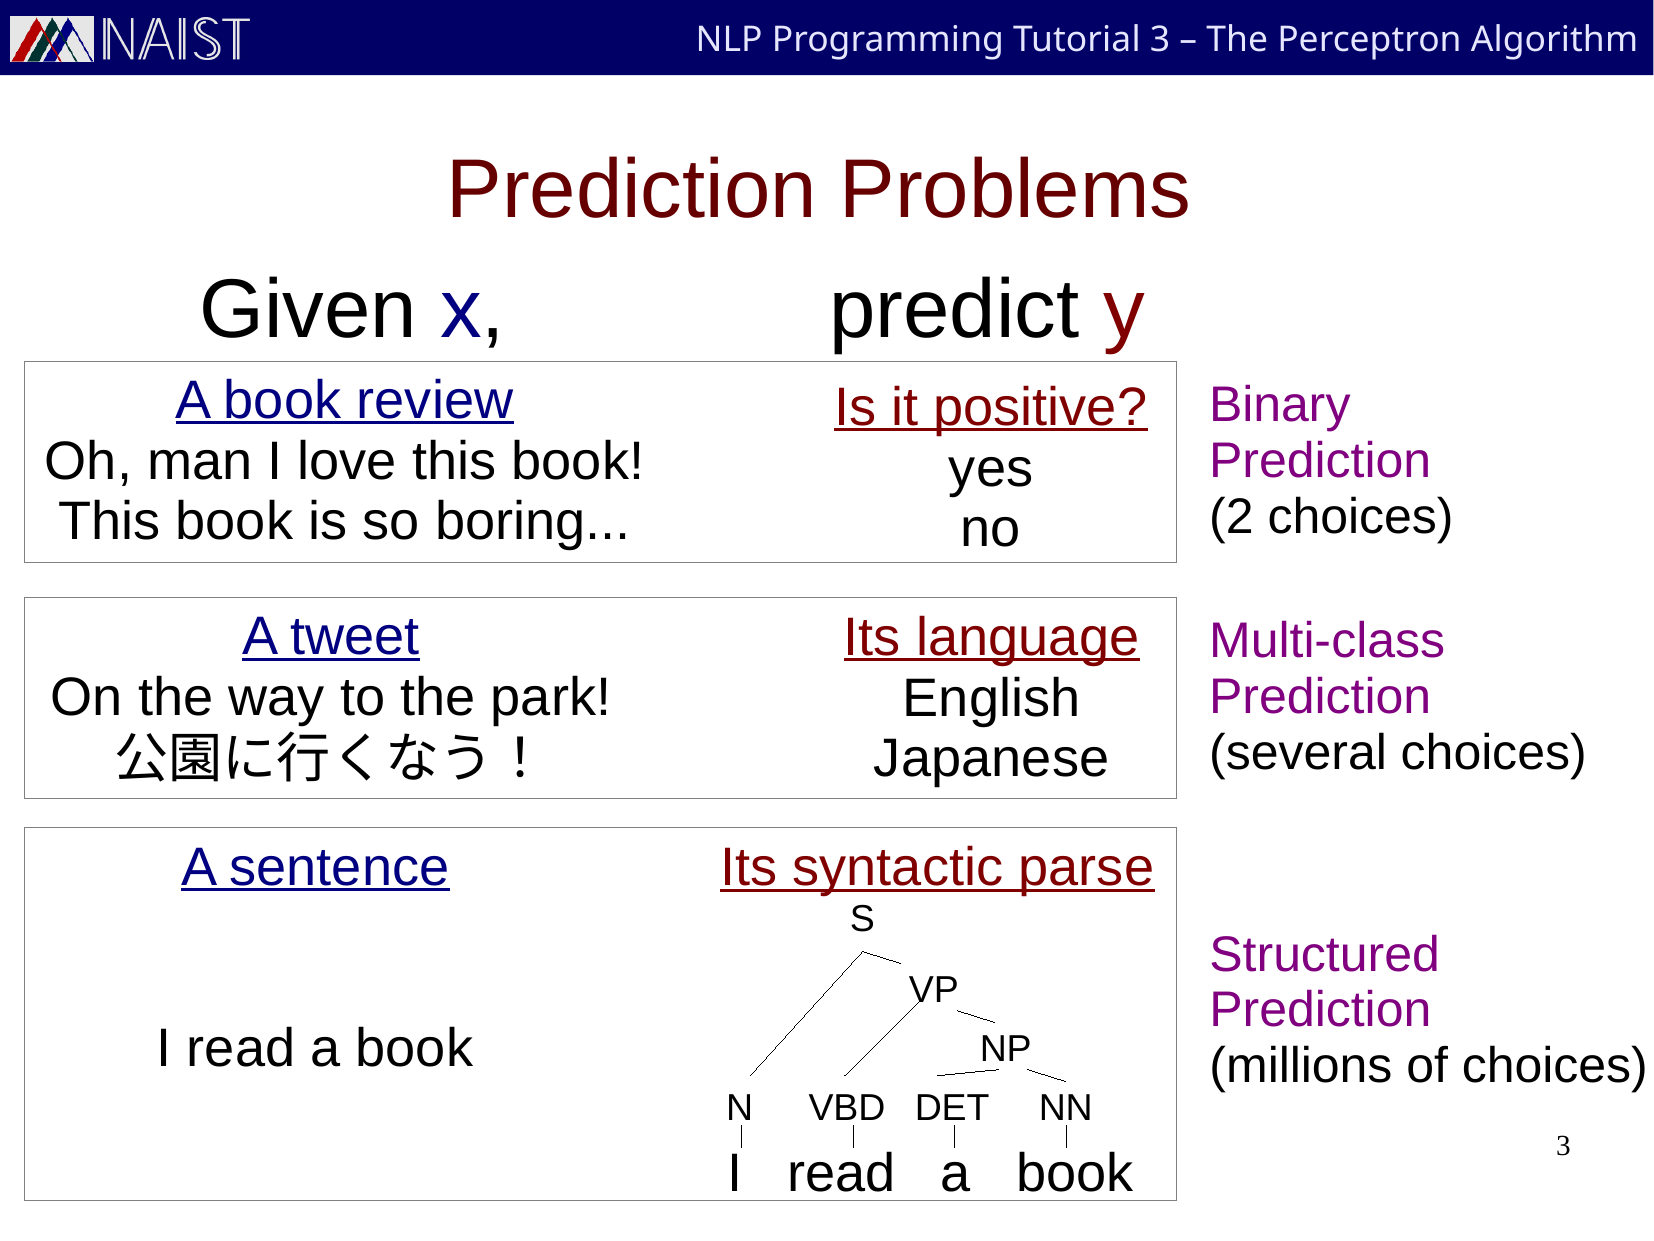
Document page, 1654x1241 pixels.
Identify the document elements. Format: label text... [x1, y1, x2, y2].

text_box VP [894, 961, 974, 1019]
text_box Its language English Japanese [829, 599, 1155, 796]
text_box NP [964, 1020, 1047, 1078]
title Prediction Problems [75, 92, 1564, 285]
text_box N [711, 1079, 768, 1137]
text_box S [835, 890, 890, 948]
text_box VBD [793, 1079, 901, 1137]
text_box Its syntactic parse [705, 829, 1170, 905]
text_box Multi-class Prediction (several choices) [1194, 605, 1603, 788]
list Given x, predict y [128, 262, 1366, 356]
text_box Is it positive? yes no [819, 369, 1163, 562]
text_box Binary Prediction (2 choices) [1194, 369, 1469, 552]
text_box DET [901, 1079, 1005, 1137]
text_box A tweet On the way to the park! 公園に行くなう！ [35, 598, 627, 798]
text_box NN [1024, 1079, 1108, 1137]
picture [102, 17, 251, 60]
text_box Structured Prediction (millions of choices) [1194, 918, 1654, 1101]
text_box A book review Oh, man I love this book! This book is so boring... [29, 362, 660, 559]
text_box A sentence I read a book [142, 828, 489, 1086]
picture [10, 16, 94, 62]
text_box I read a book [712, 1134, 1150, 1211]
